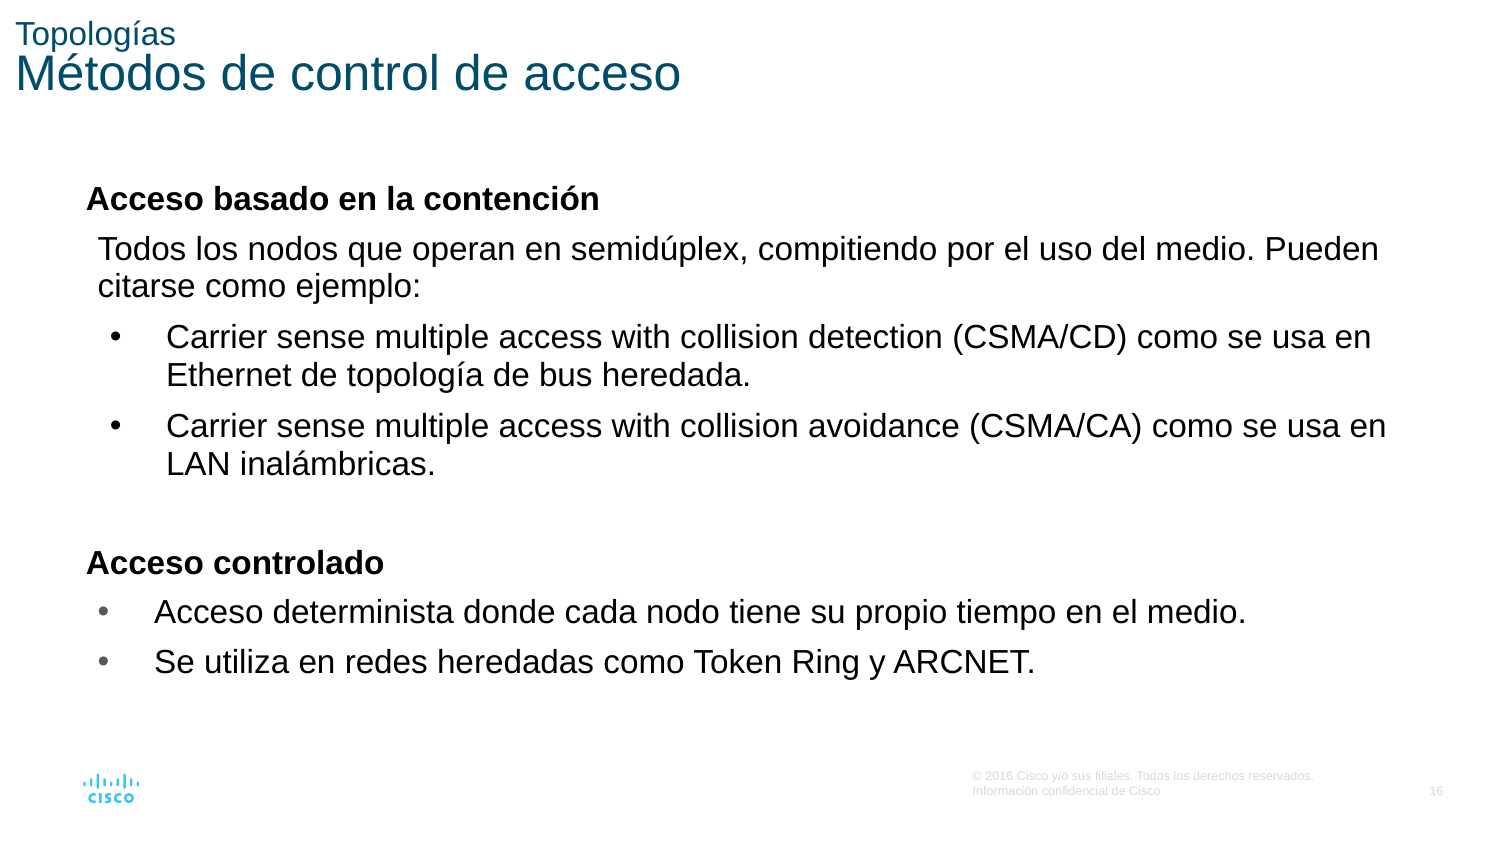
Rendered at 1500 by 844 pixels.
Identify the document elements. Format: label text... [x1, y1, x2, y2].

list Acceso basado en la contención Todos los nodos que operan en semidúplex, compitiendo por el uso del medio. Pueden citarse como ejemplo: Carrier sense multiple access with collision detection (CSMA/CD) como se usa en Ethernet de topología de bus heredada. Carrier sense multiple access with collision avoidance (CSMA/CA) como se usa en LAN inalámbricas. Acceso controlado Acceso determinista donde cada nodo tiene su propio tiempo en el medio. Se utiliza en redes heredadas como Token Ring y ARCNET. [70, 169, 1430, 674]
text_box Topologías Métodos de control de acceso [0, 0, 1369, 121]
